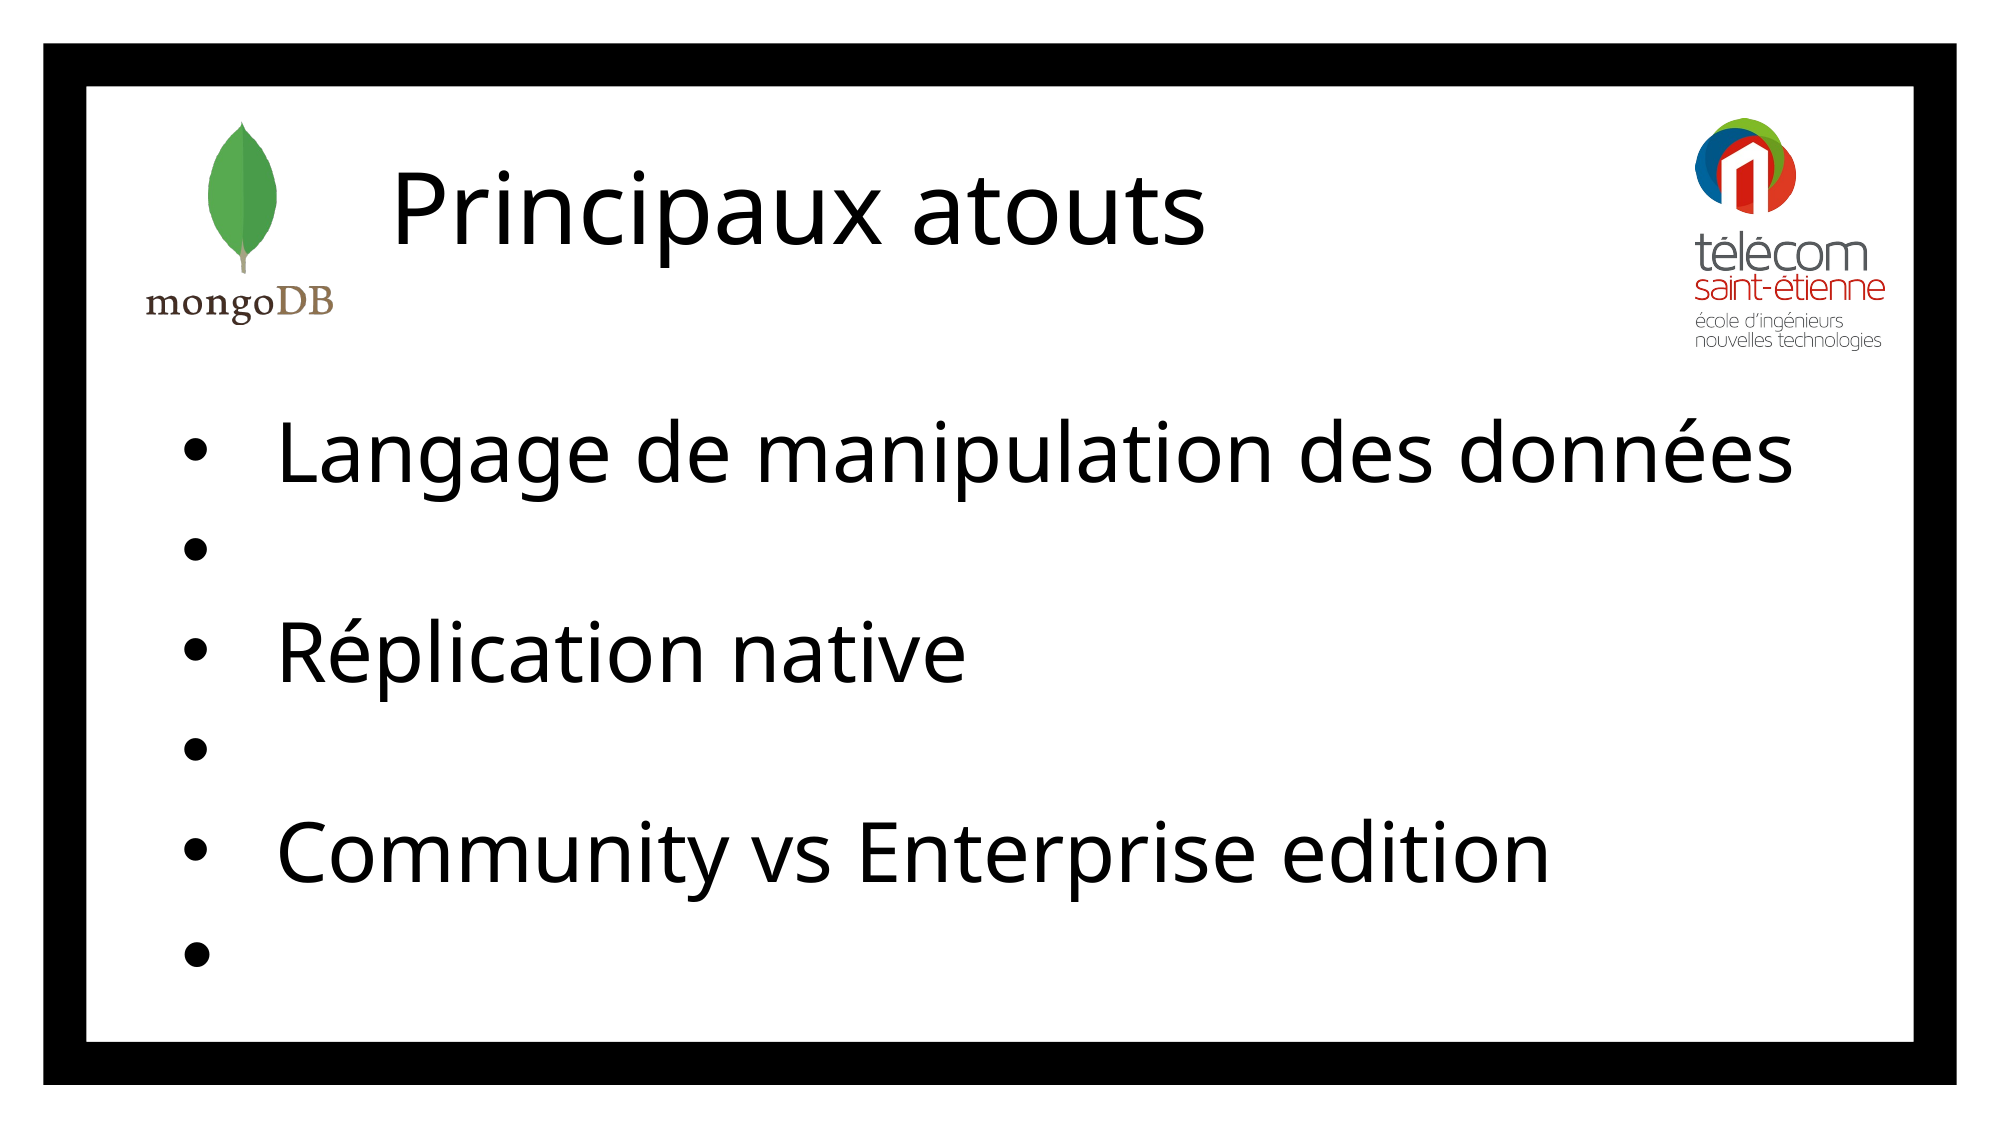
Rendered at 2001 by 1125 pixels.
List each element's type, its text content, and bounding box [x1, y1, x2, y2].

picture [145, 121, 333, 325]
picture [1715, 134, 1730, 138]
text_box Langage de manipulation des données Réplication native Community vs Enterprise edition [166, 391, 1849, 1125]
title Principaux atouts [369, 138, 1849, 304]
picture [1695, 118, 1885, 351]
